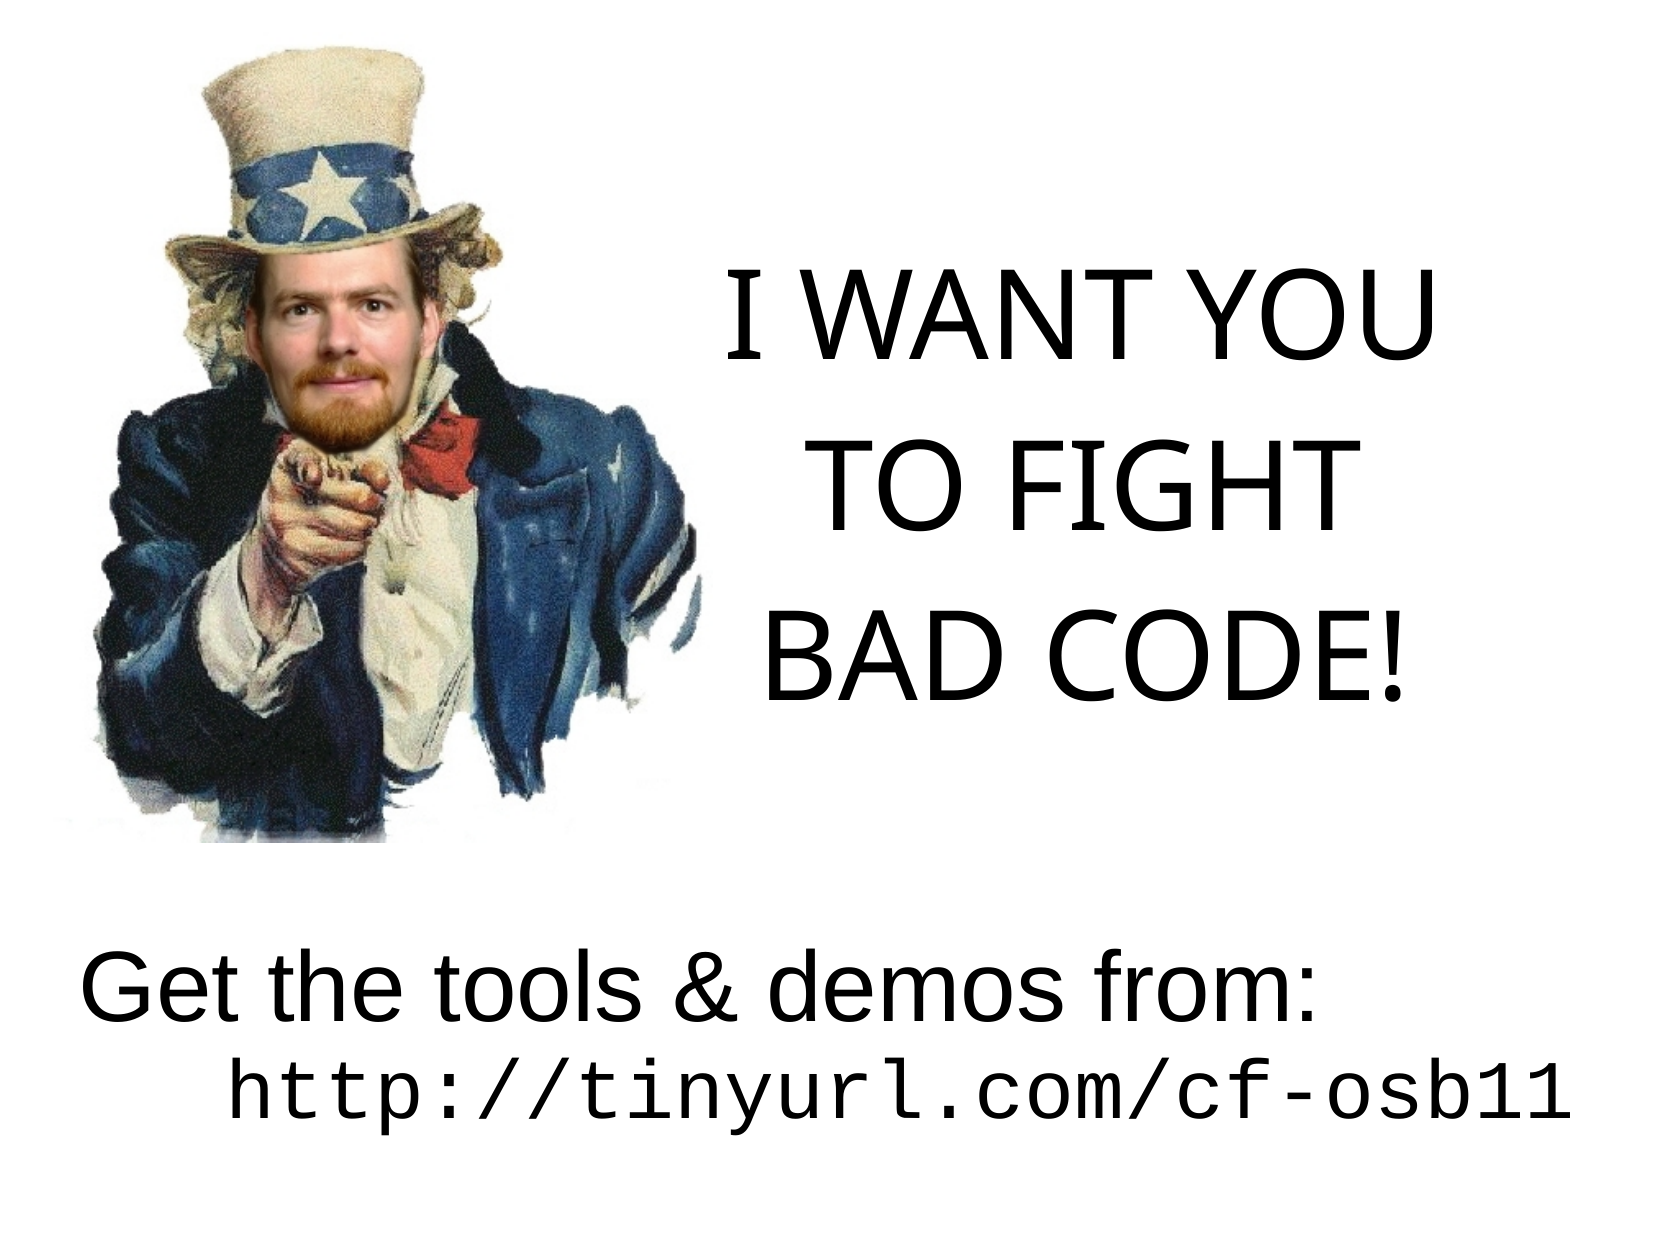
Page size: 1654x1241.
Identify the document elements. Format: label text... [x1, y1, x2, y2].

text_box I WANT YOU TO FIGHT BAD CODE! [713, 171, 1642, 792]
text_box Get the tools & demos from: http://tinyurl.com/cf-osb11 [63, 923, 1590, 1151]
picture [41, 32, 713, 843]
